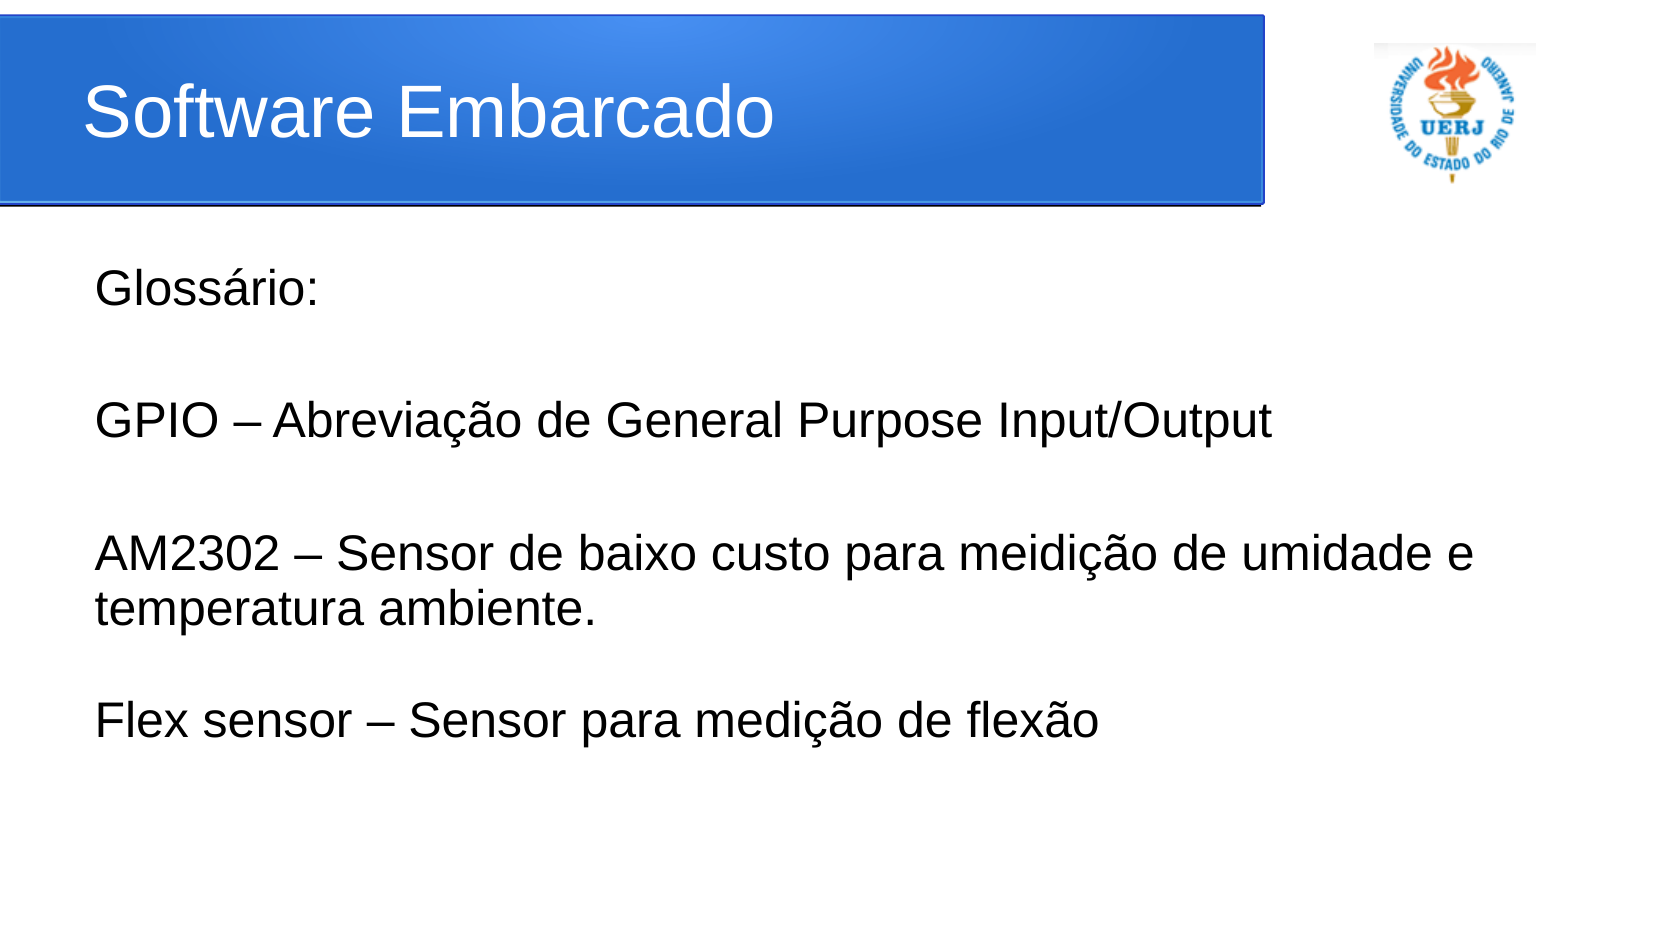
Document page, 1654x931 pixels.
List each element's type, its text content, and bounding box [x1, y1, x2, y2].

title Software Embarcado [82, 35, 1235, 189]
picture [1374, 43, 1536, 190]
subtitle Glossário: GPIO – Abreviação de General Purpose Input/Output AM2302 – Sensor de baixo custo para meidição de umidade e temperatura ambiente. Flex sensor – Sensor para medição de flexão [94, 259, 1548, 931]
